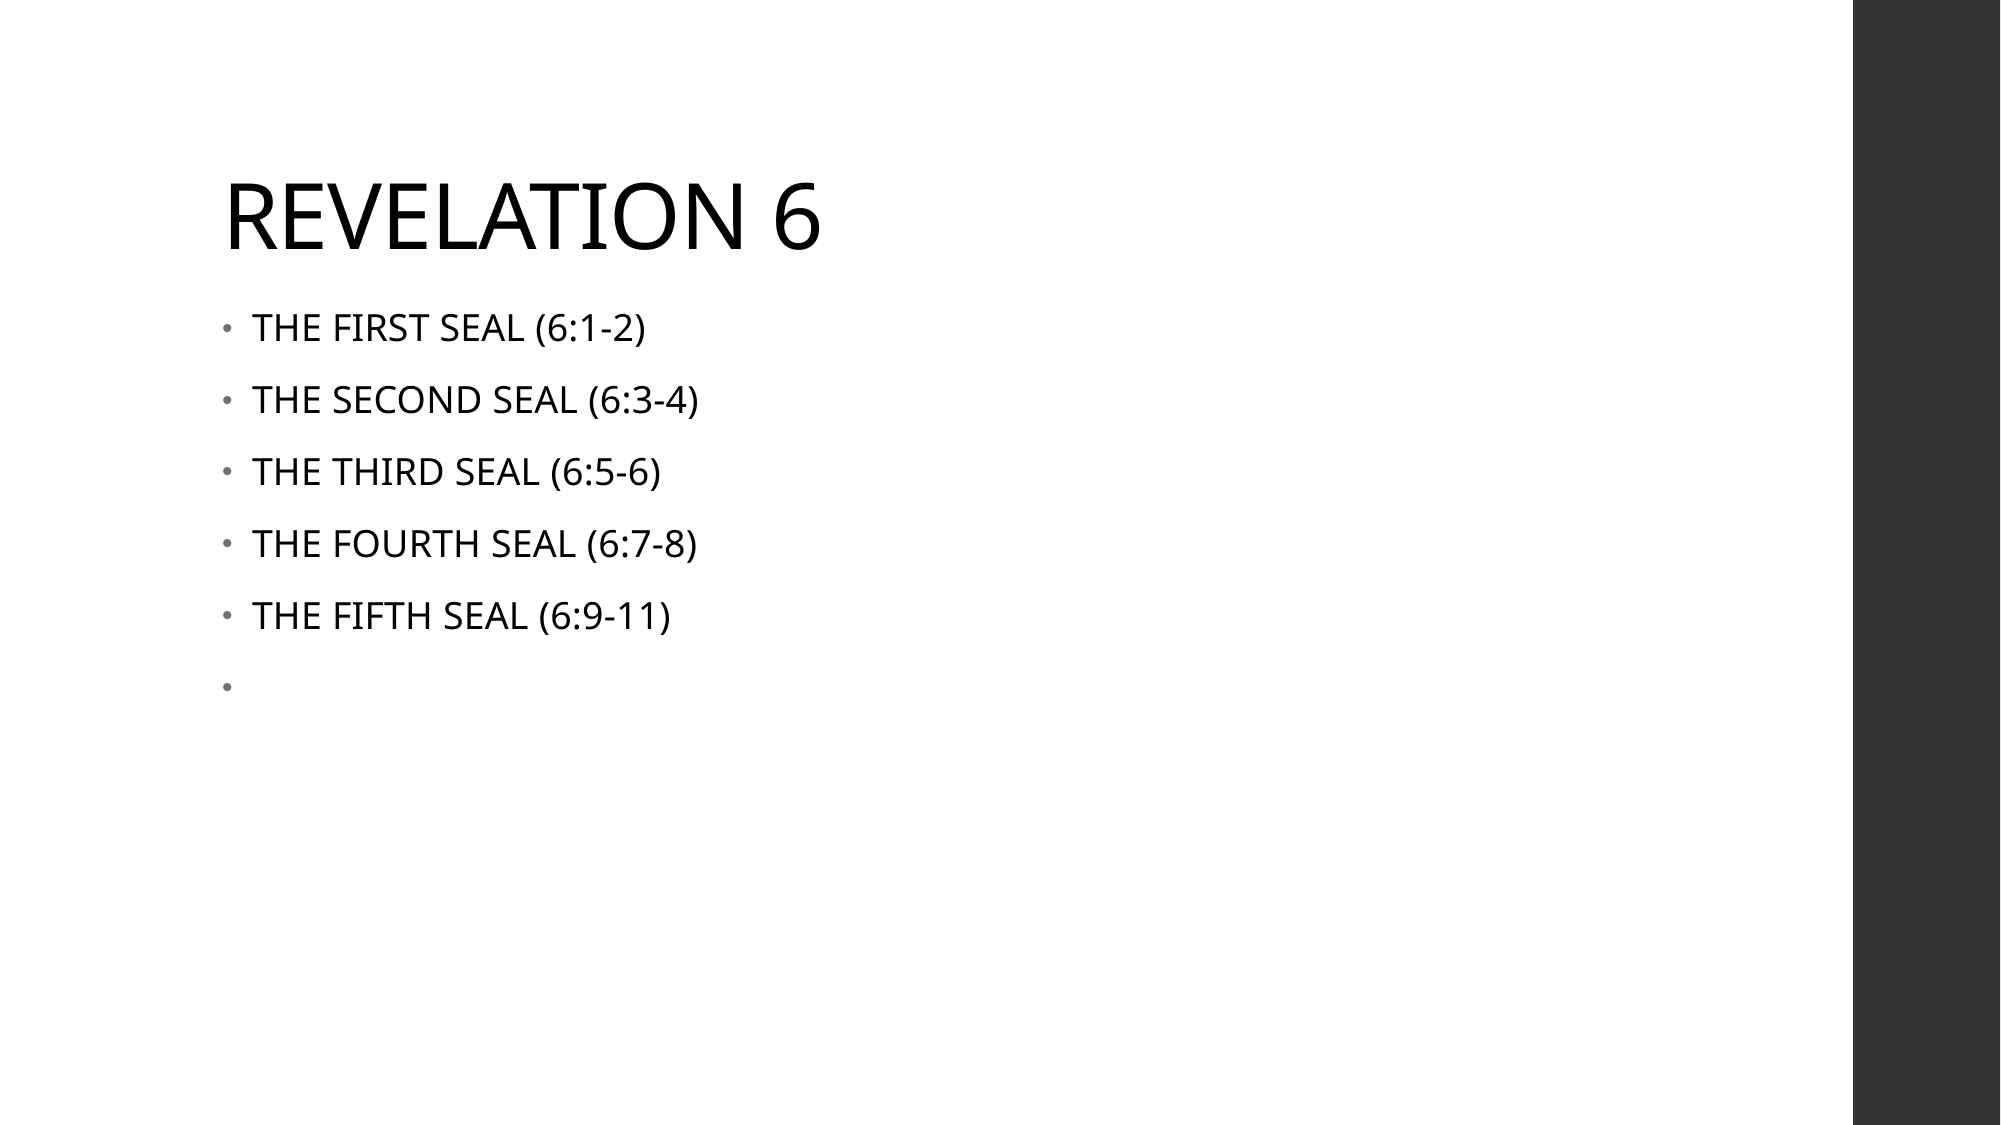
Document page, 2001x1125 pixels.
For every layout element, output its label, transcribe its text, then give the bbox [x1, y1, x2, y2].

list THE FIRST SEAL (6:1-2) THE SECOND SEAL (6:3-4) THE THIRD SEAL (6:5-6) THE FOURTH SEAL (6:7-8) THE FIFTH SEAL (6:9-11) [206, 299, 1617, 1014]
title REVELATION 6 [206, 60, 1797, 278]
